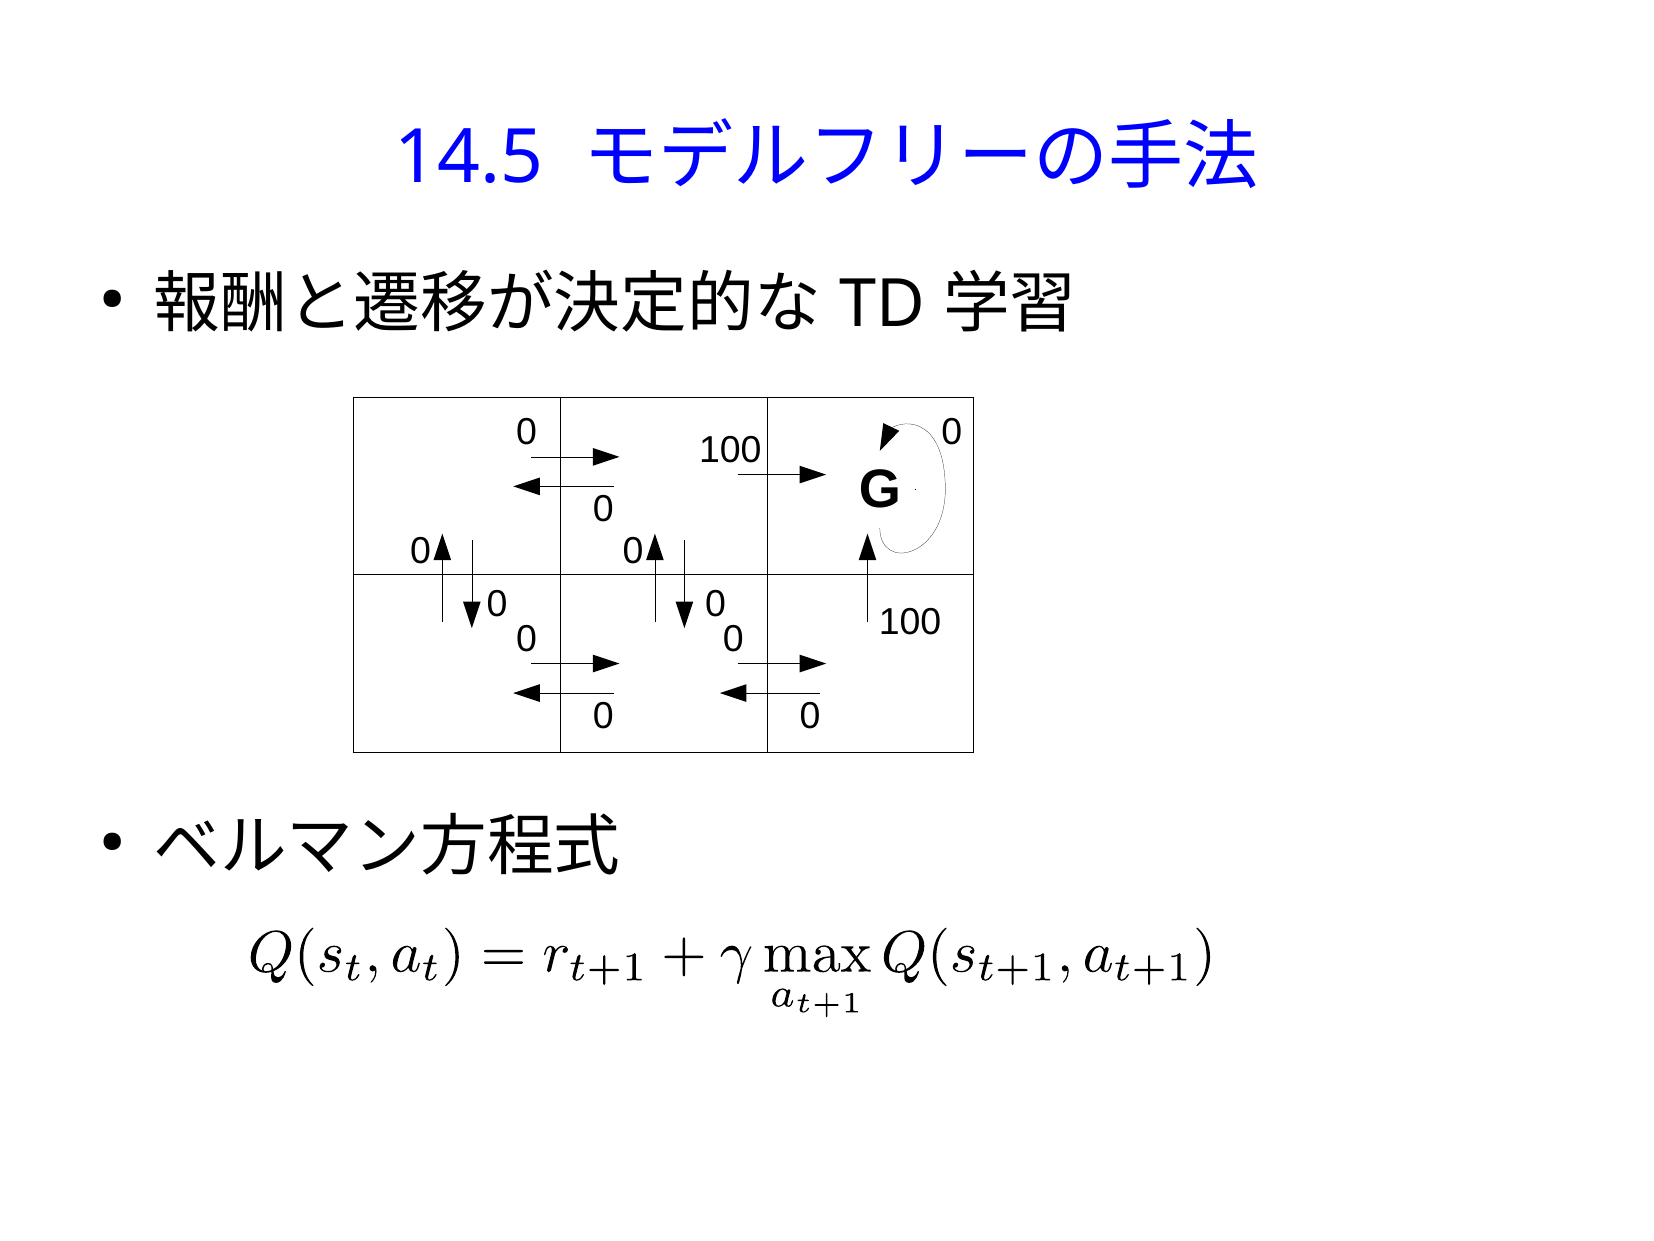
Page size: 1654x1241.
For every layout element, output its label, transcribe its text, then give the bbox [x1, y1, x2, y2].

text_box 0 [926, 403, 977, 461]
text_box 100 [684, 421, 777, 479]
title 14.5 モデルフリーの手法 [82, 49, 1571, 254]
text_box 0 [471, 575, 523, 632]
text_box G [843, 450, 916, 528]
text_box [247, 927, 1217, 1018]
text_box 0 [501, 403, 552, 461]
list ベルマン方程式 [82, 798, 1571, 906]
text_box 0 [501, 610, 552, 668]
text_box 0 [578, 687, 629, 745]
list 報酬と遷移が決定的なTD学習 [82, 254, 1571, 362]
text_box 0 [784, 687, 836, 745]
text_box 100 [864, 592, 957, 650]
text_box 0 [690, 575, 741, 632]
text_box 0 [578, 480, 629, 538]
text_box 0 [708, 610, 759, 668]
text_box 0 [607, 521, 659, 579]
text_box 0 [395, 521, 446, 579]
